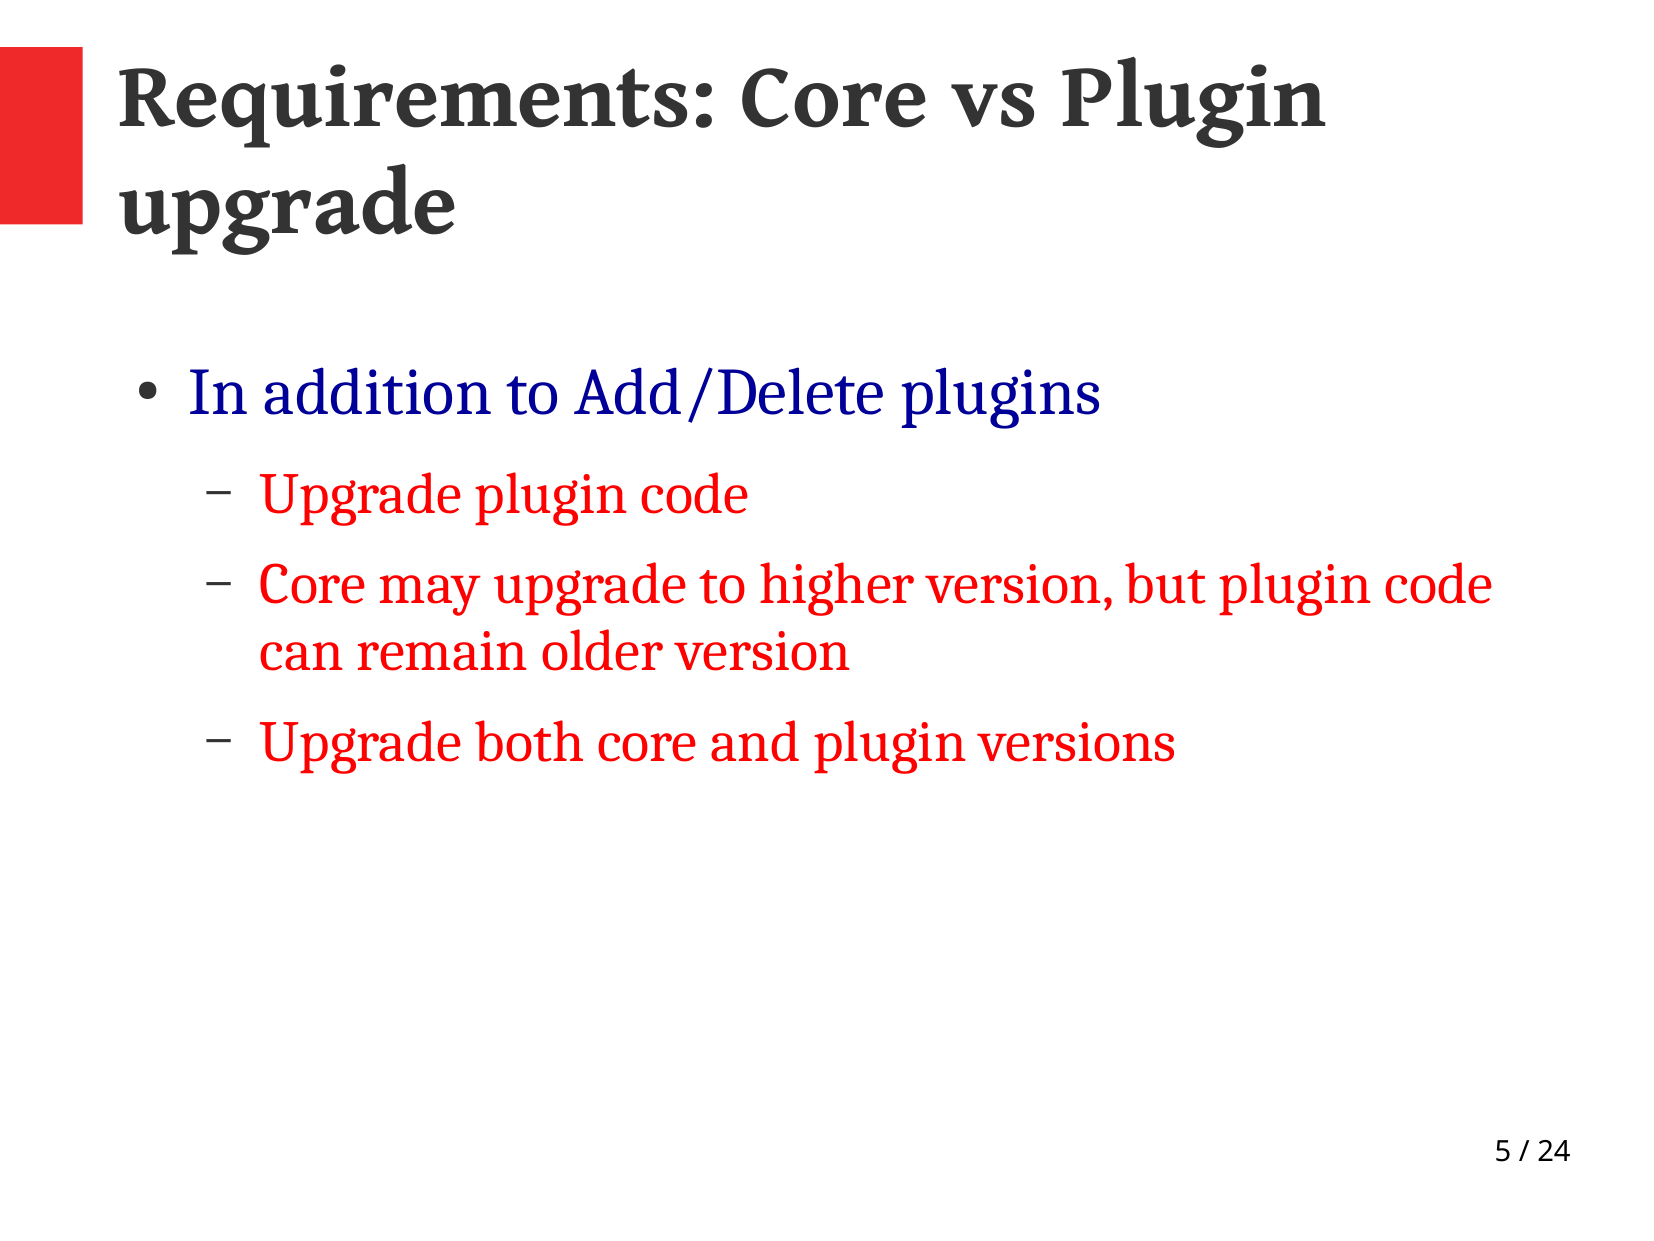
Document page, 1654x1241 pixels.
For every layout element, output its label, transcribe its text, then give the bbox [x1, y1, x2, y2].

list In addition to Add/Delete plugins Upgrade plugin code Core may upgrade to higher version, but plugin code can remain older version Upgrade both core and plugin versions [118, 354, 1536, 1074]
title Requirements: Core vs Plugin upgrade [118, 46, 1571, 260]
